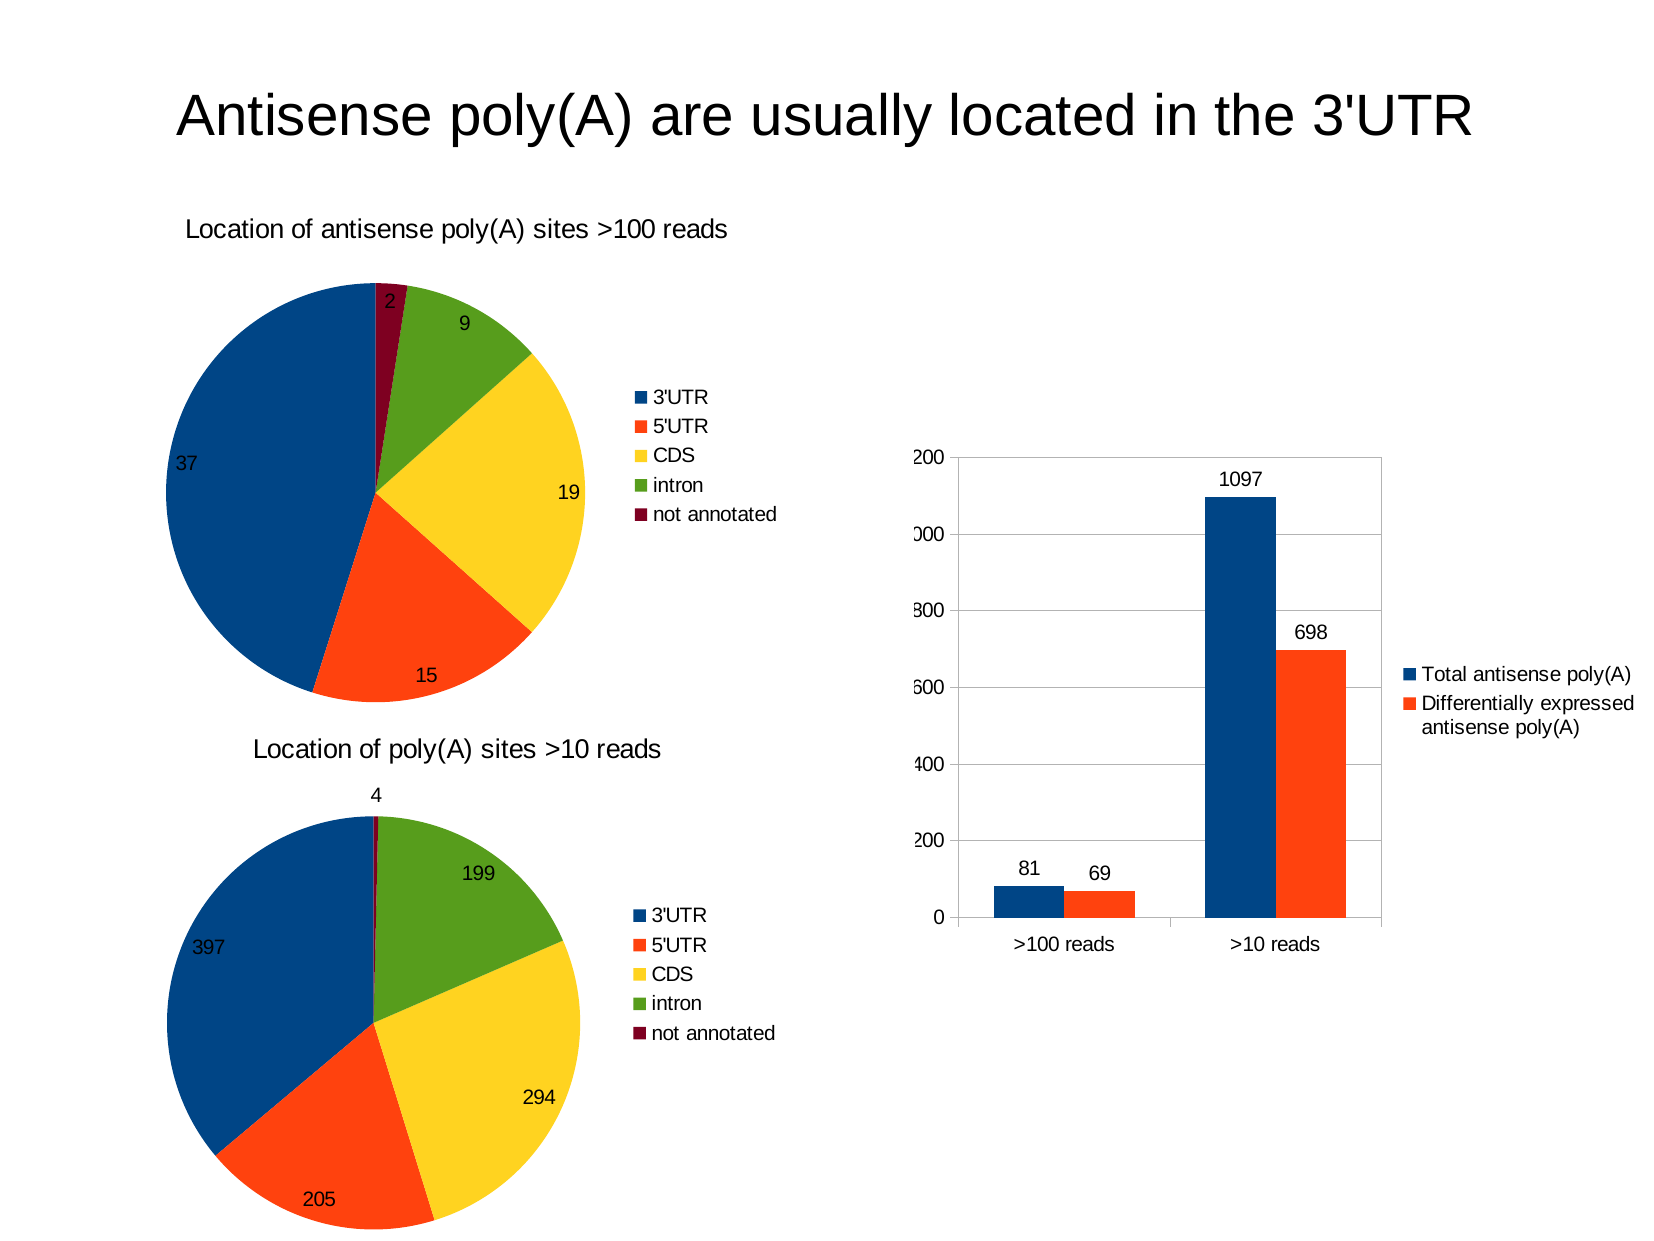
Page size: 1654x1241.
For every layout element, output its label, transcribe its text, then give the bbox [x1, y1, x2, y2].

chart [0, 188, 1654, 1241]
title Antisense poly(A) are usually located in the 3'UTR [82, 12, 1571, 220]
